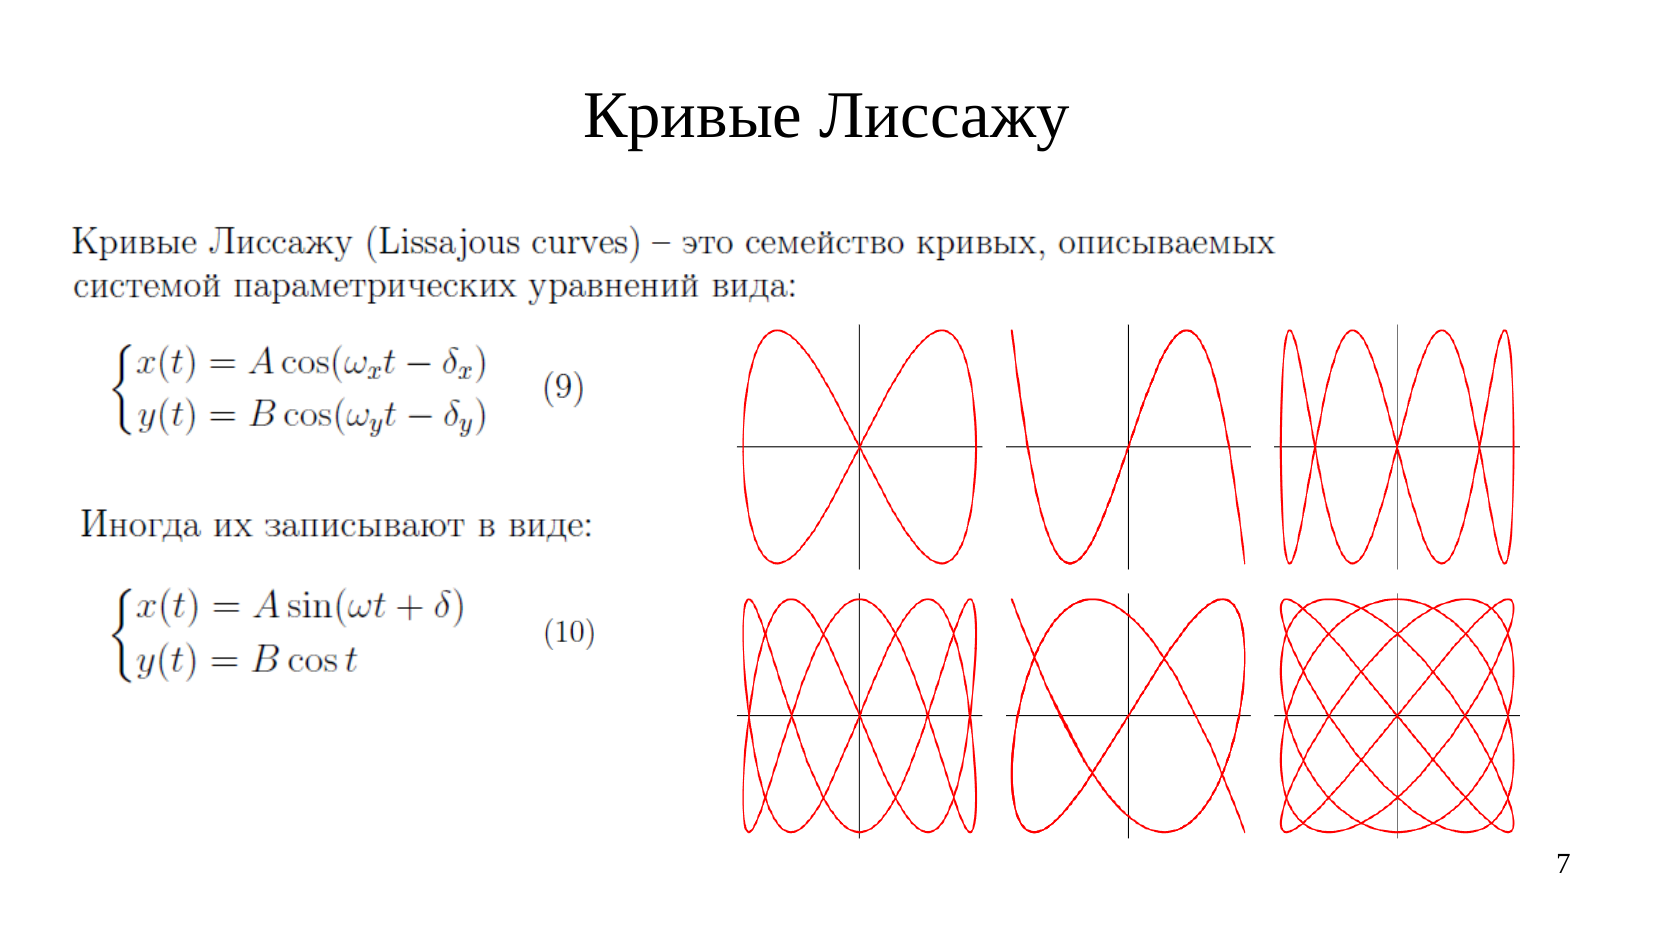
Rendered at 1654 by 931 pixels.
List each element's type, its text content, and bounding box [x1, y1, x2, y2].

picture [92, 328, 502, 455]
picture [94, 566, 473, 692]
picture [66, 490, 603, 552]
picture [535, 358, 591, 414]
picture [59, 201, 1536, 863]
title Кривые Лиссажу [82, 37, 1571, 193]
picture [531, 608, 601, 657]
